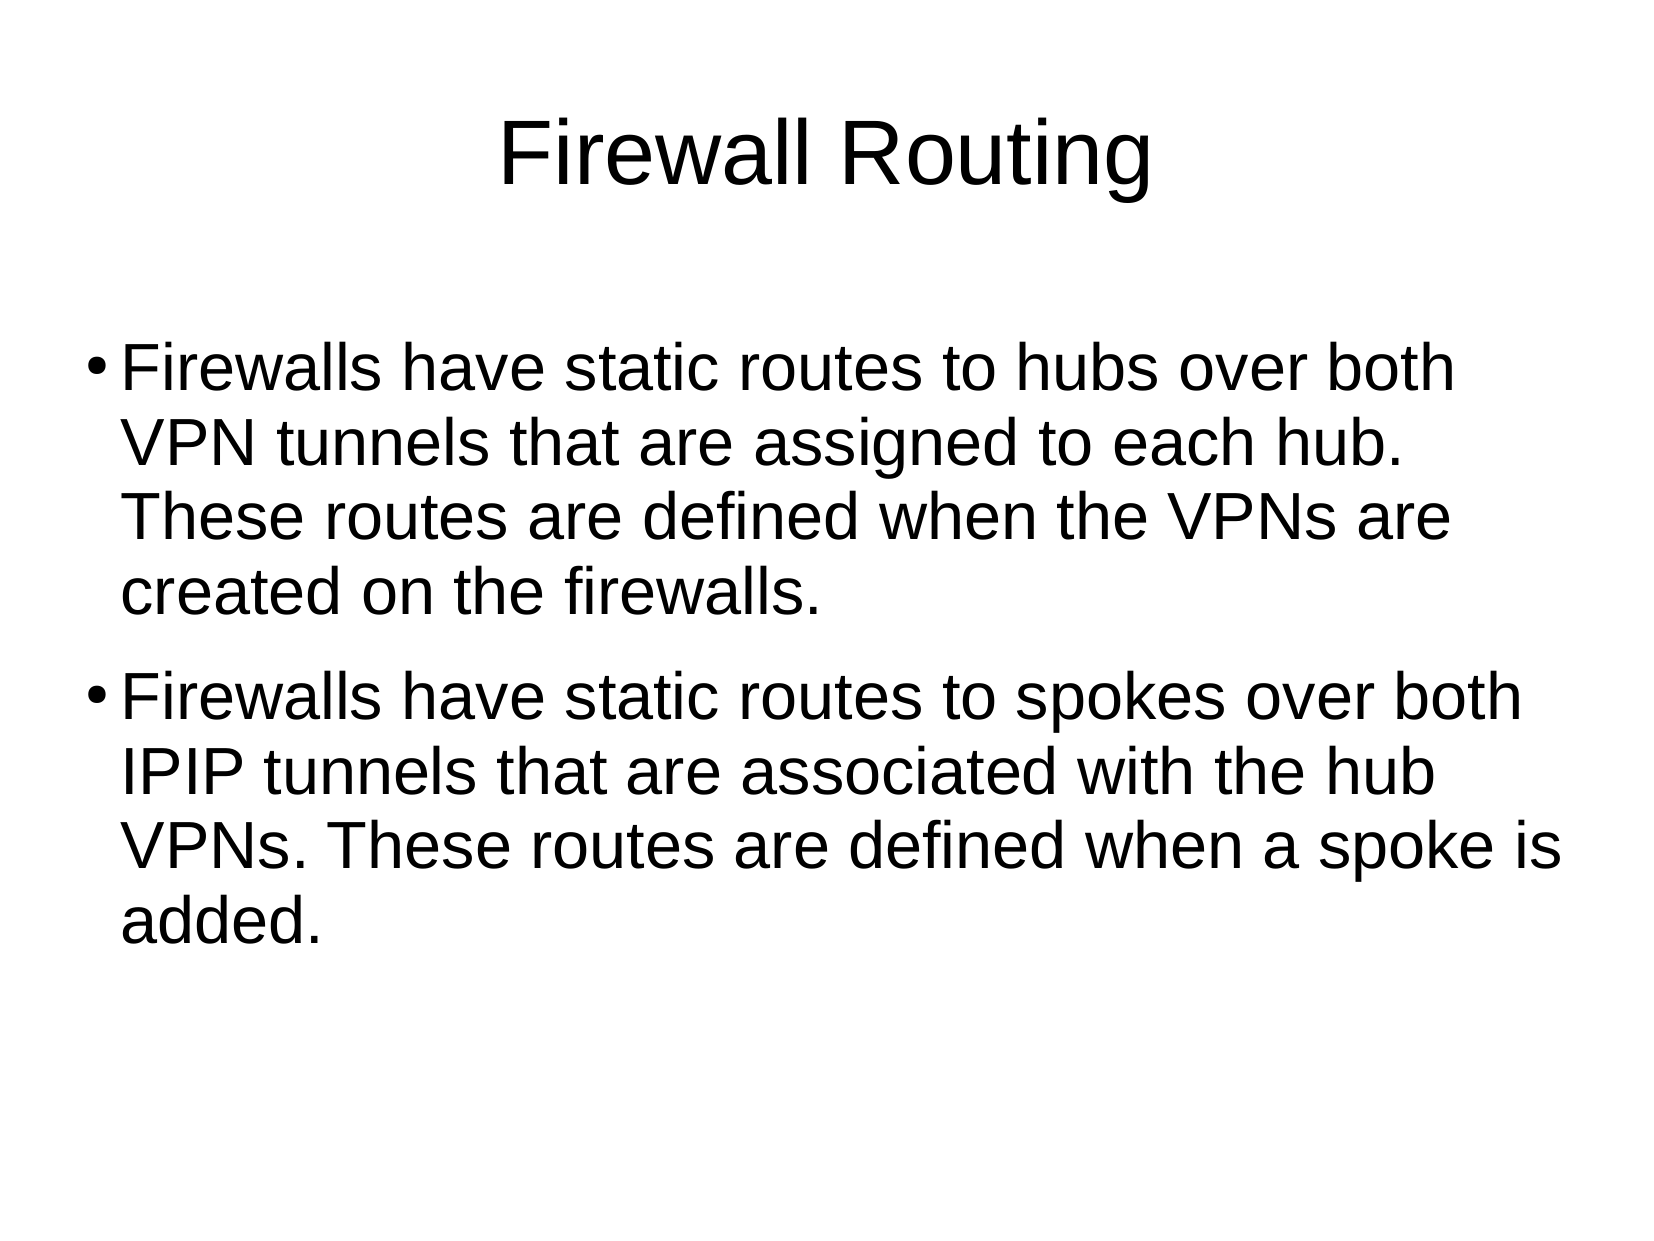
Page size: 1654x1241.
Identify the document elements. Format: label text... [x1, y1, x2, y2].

subtitle Firewalls have static routes to hubs over both VPN tunnels that are assigned to each hub. These routes are defined when the VPNs are created on the firewalls. Firewalls have static routes to spokes over both IPIP tunnels that are associated with the hub VPNs. These routes are defined when a spoke is added. [85, 284, 1574, 1004]
title Firewall Routing [82, 49, 1571, 257]
